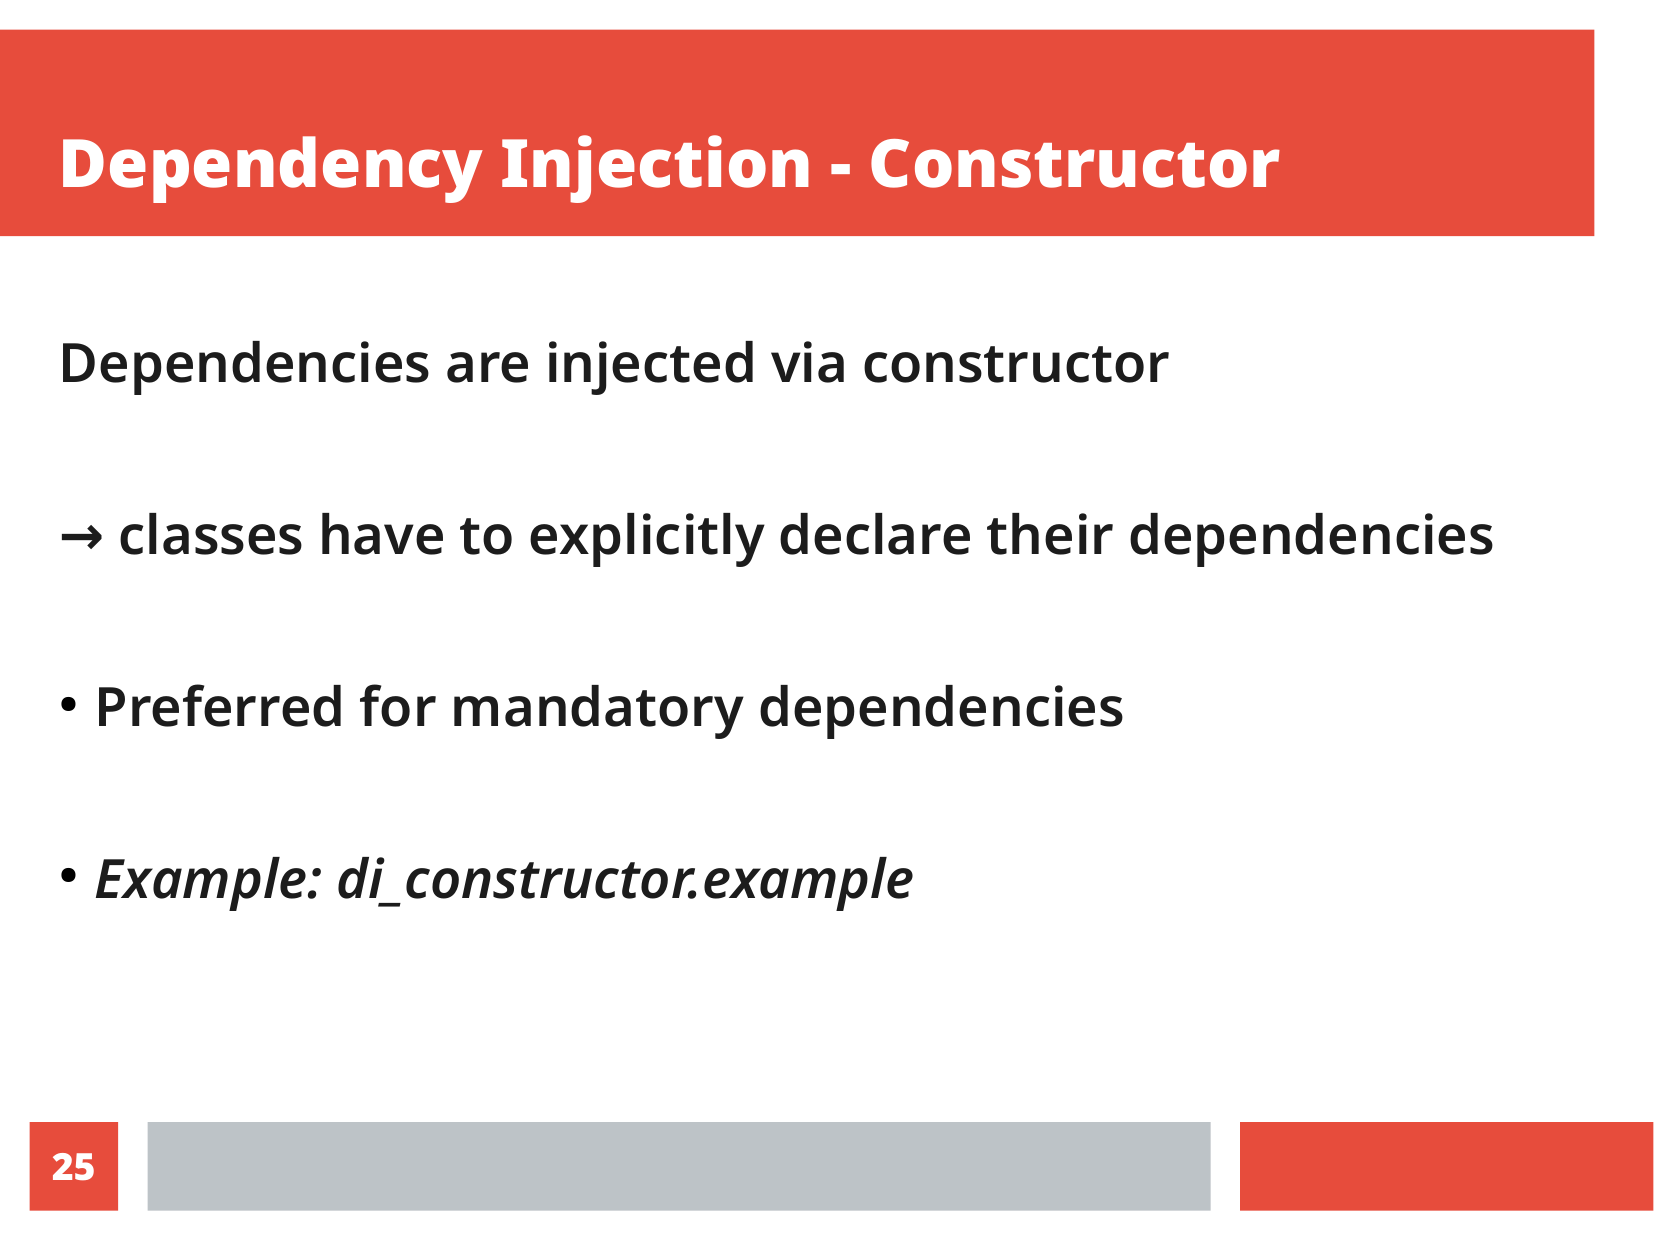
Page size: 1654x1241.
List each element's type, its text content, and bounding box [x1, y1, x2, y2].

list Dependencies are injected via constructor → classes have to explicitly declare their dependencies Preferred for mandatory dependencies Example: di_constructor.example [59, 324, 1565, 1093]
title Dependency Injection - Constructor [59, 59, 1595, 207]
